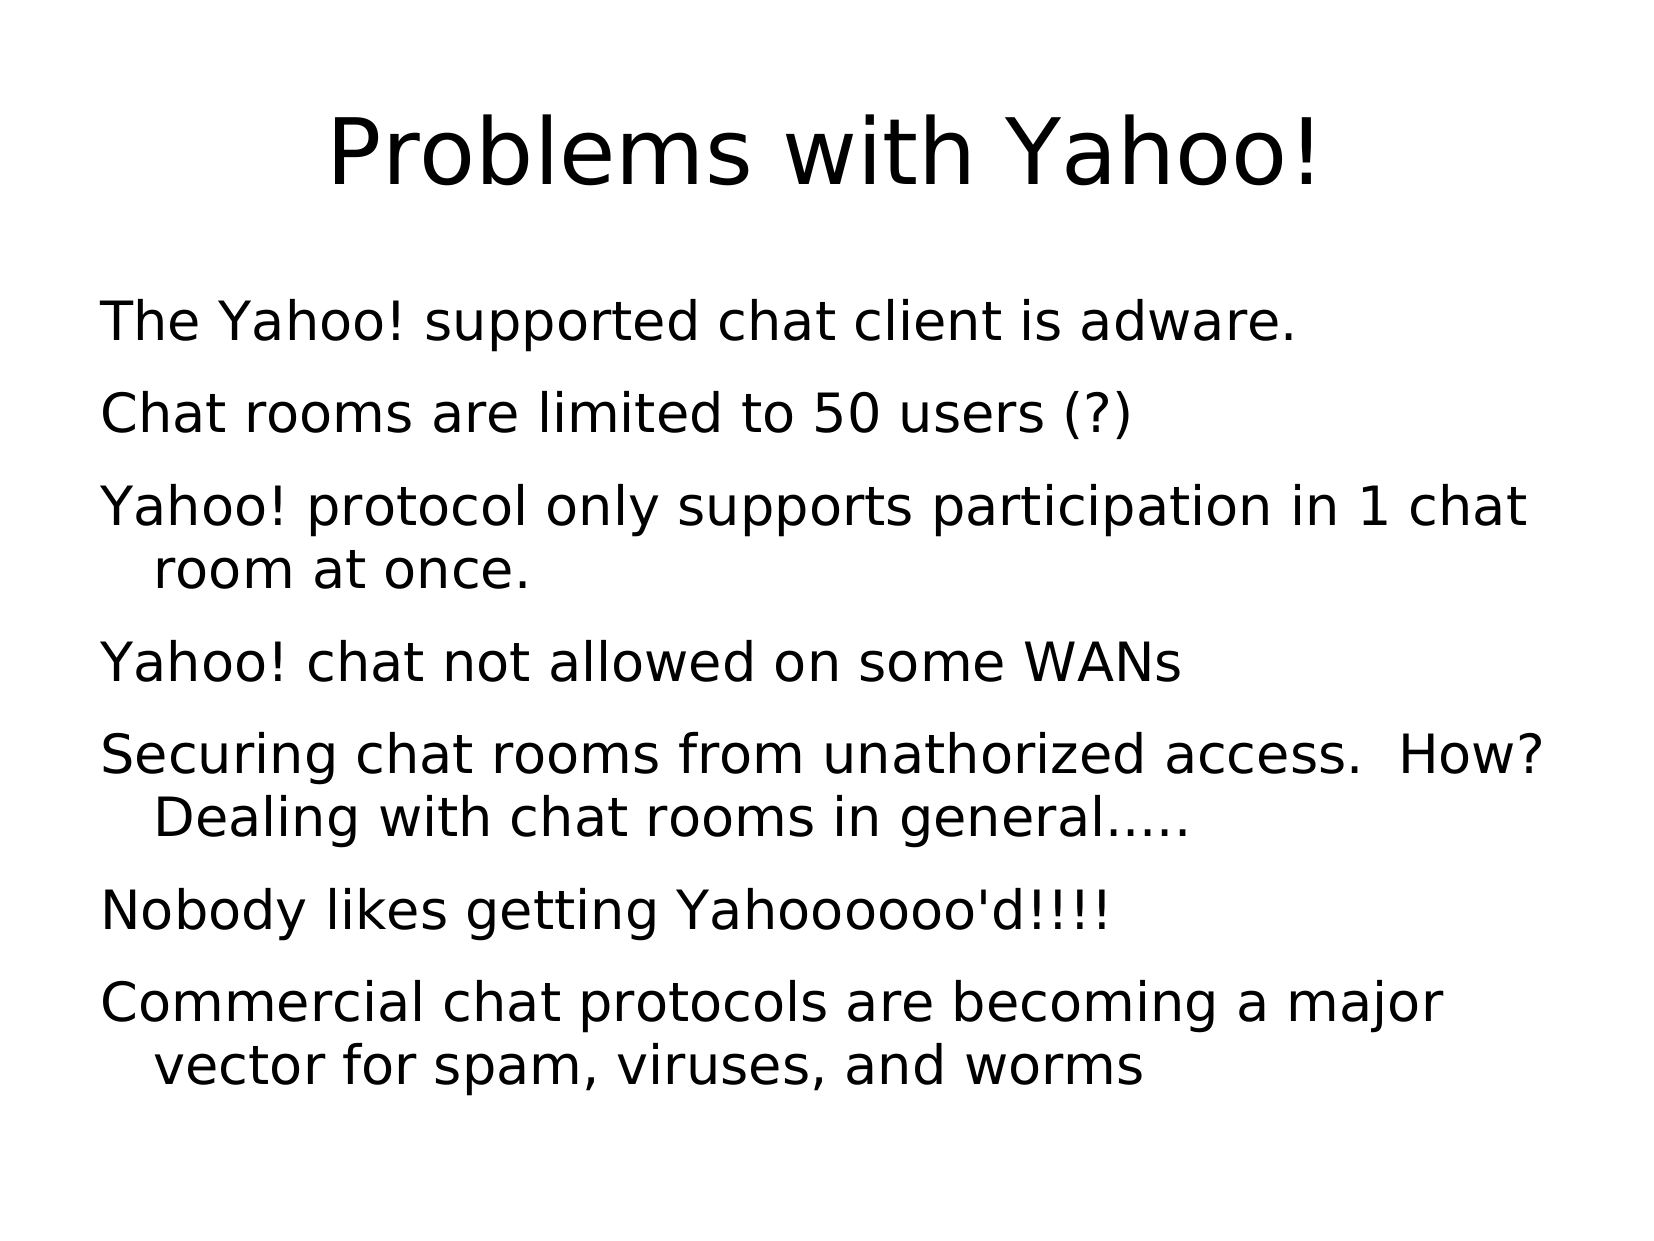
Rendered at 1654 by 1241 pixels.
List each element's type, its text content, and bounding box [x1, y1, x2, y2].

list The Yahoo! supported chat client is adware. Chat rooms are limited to 50 users (?) Yahoo! protocol only supports participation in 1 chat room at once. Yahoo! chat not allowed on some WANs Securing chat rooms from unathorized access. How? Dealing with chat rooms in general..... Nobody likes getting Yahoooooo'd!!!! Commercial chat protocols are becoming a major vector for spam, viruses, and worms [82, 290, 1571, 1109]
title Problems with Yahoo! [82, 49, 1571, 257]
